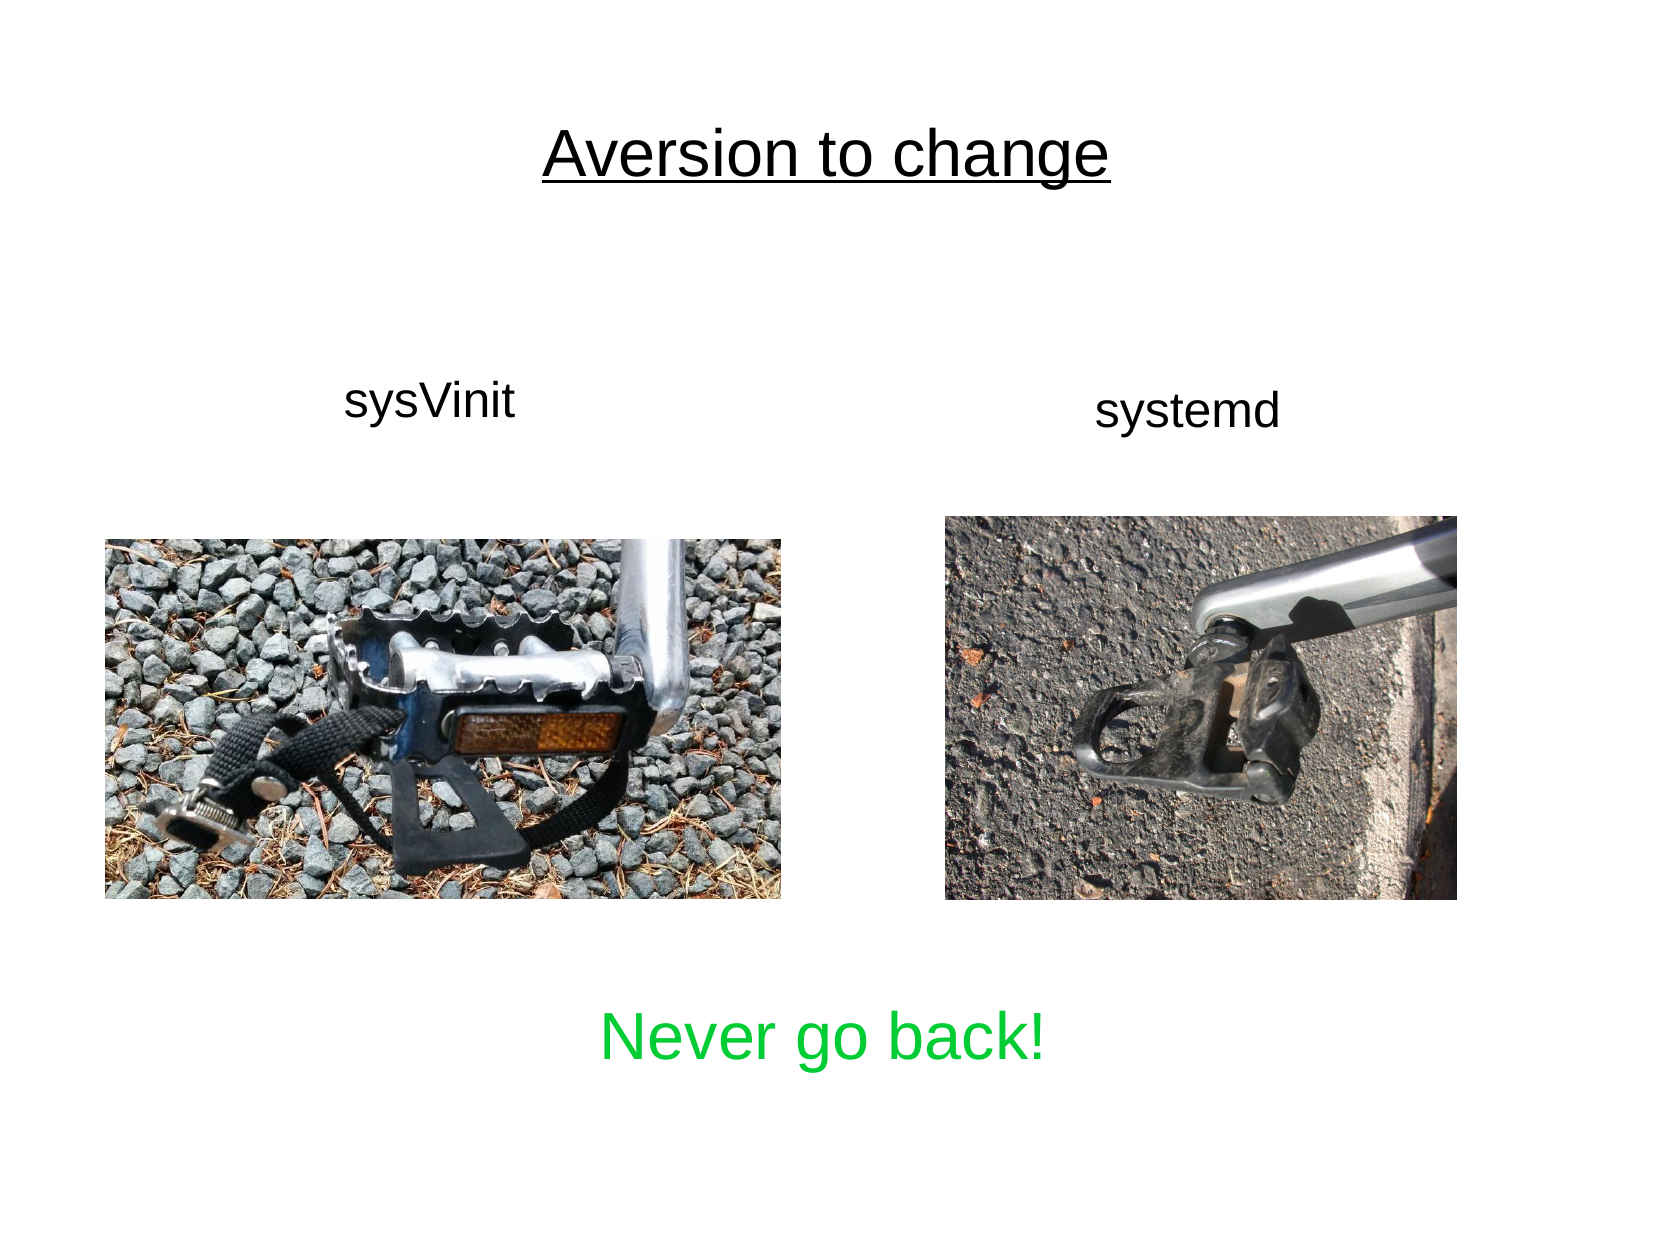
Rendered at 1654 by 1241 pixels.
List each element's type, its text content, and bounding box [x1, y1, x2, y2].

text_box systemd [1080, 375, 1306, 446]
picture [105, 539, 781, 899]
text_box sysVinit [329, 364, 541, 436]
picture [945, 516, 1457, 901]
text_box Never go back! [583, 990, 1071, 1083]
title Aversion to change [82, 49, 1571, 257]
